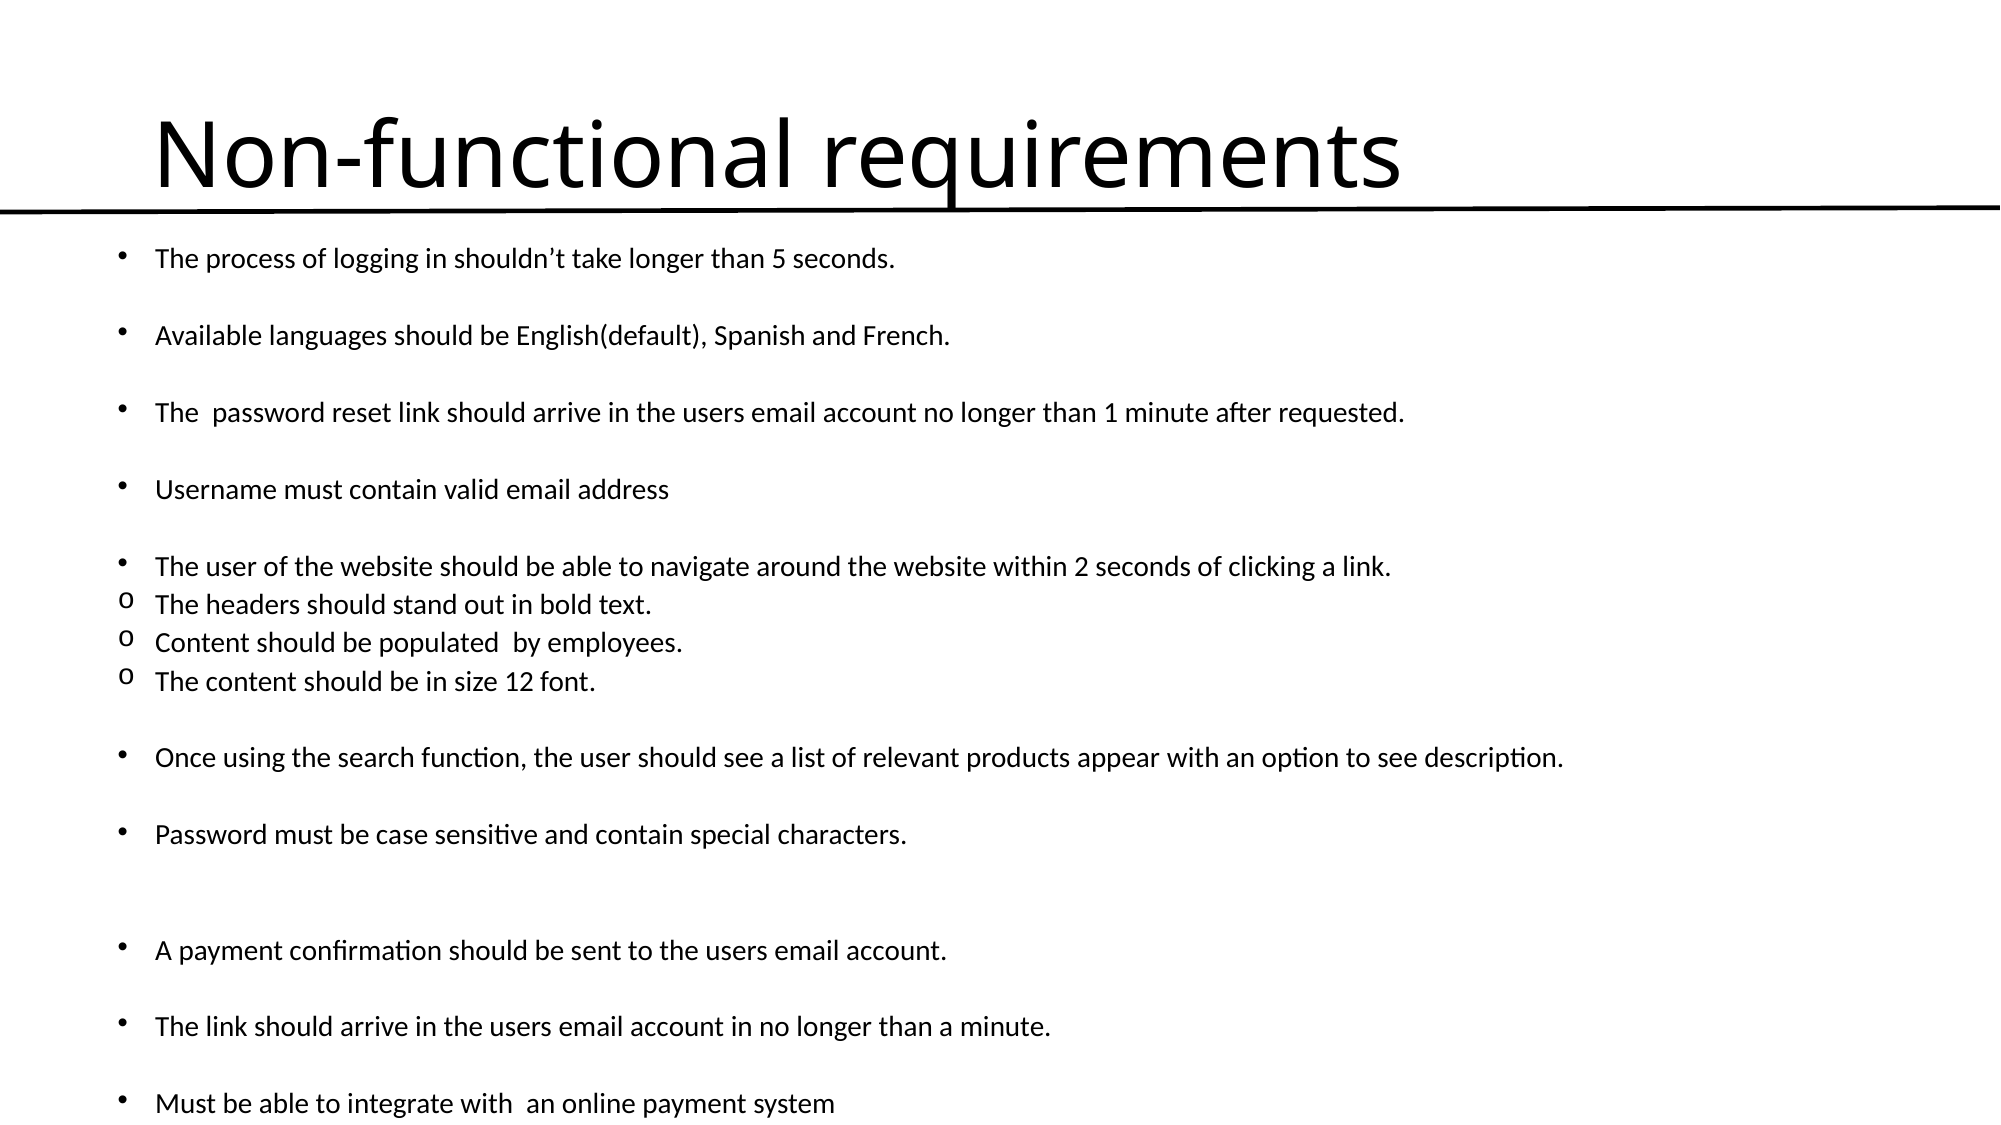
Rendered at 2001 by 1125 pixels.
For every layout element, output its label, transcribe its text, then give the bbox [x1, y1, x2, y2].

title Non-functional requirements [137, 211, 1863, 267]
list The process of logging in shouldn’t take longer than 5 seconds. Available languages should be English(default), Spanish and French. The password reset link should arrive in the users email account no longer than 1 minute after requested. Username must contain valid email address The user of the website should be able to navigate around the website within 2 seconds of clicking a link. The headers should stand out in bold text. Content should be populated by employees. The content should be in size 12 font. Once using the search function, the user should see a list of relevant products appear with an option to see description. Password must be case sensitive and contain special characters. A payment confirmation should be sent to the users email account. The link should arrive in the users email account in no longer than a minute. Must be able to integrate with an online payment system [102, 247, 1828, 1125]
title Non-functional requirements [137, 49, 1863, 209]
